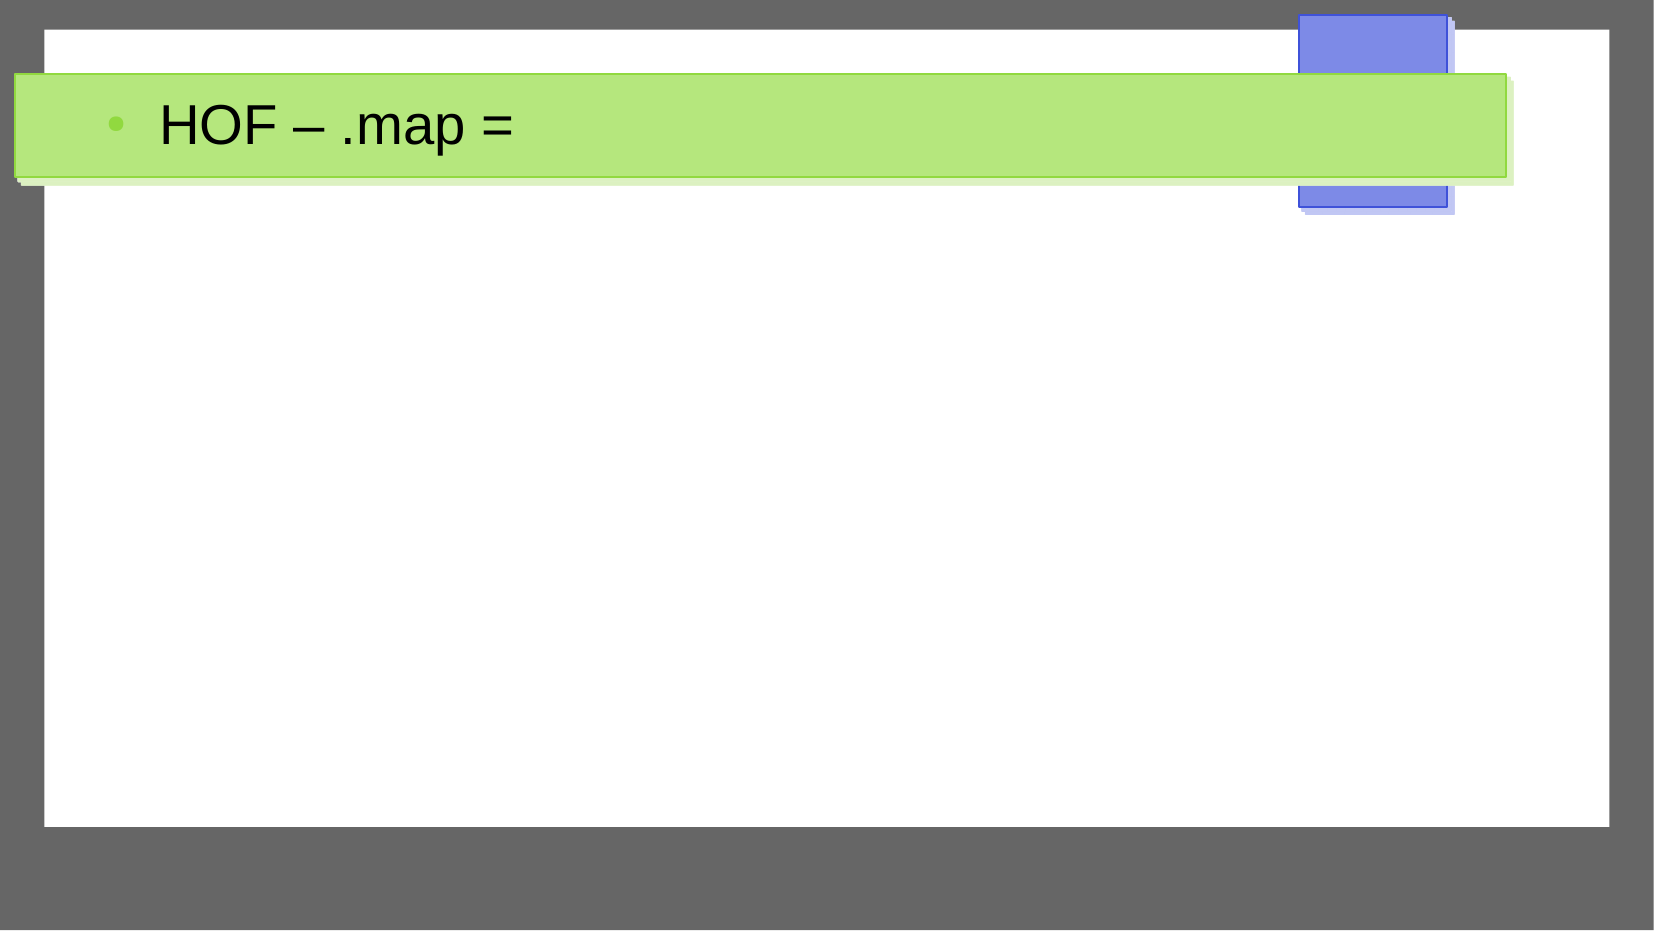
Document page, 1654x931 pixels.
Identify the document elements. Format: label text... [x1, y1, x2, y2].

title HOF – .map = [88, 73, 1506, 178]
